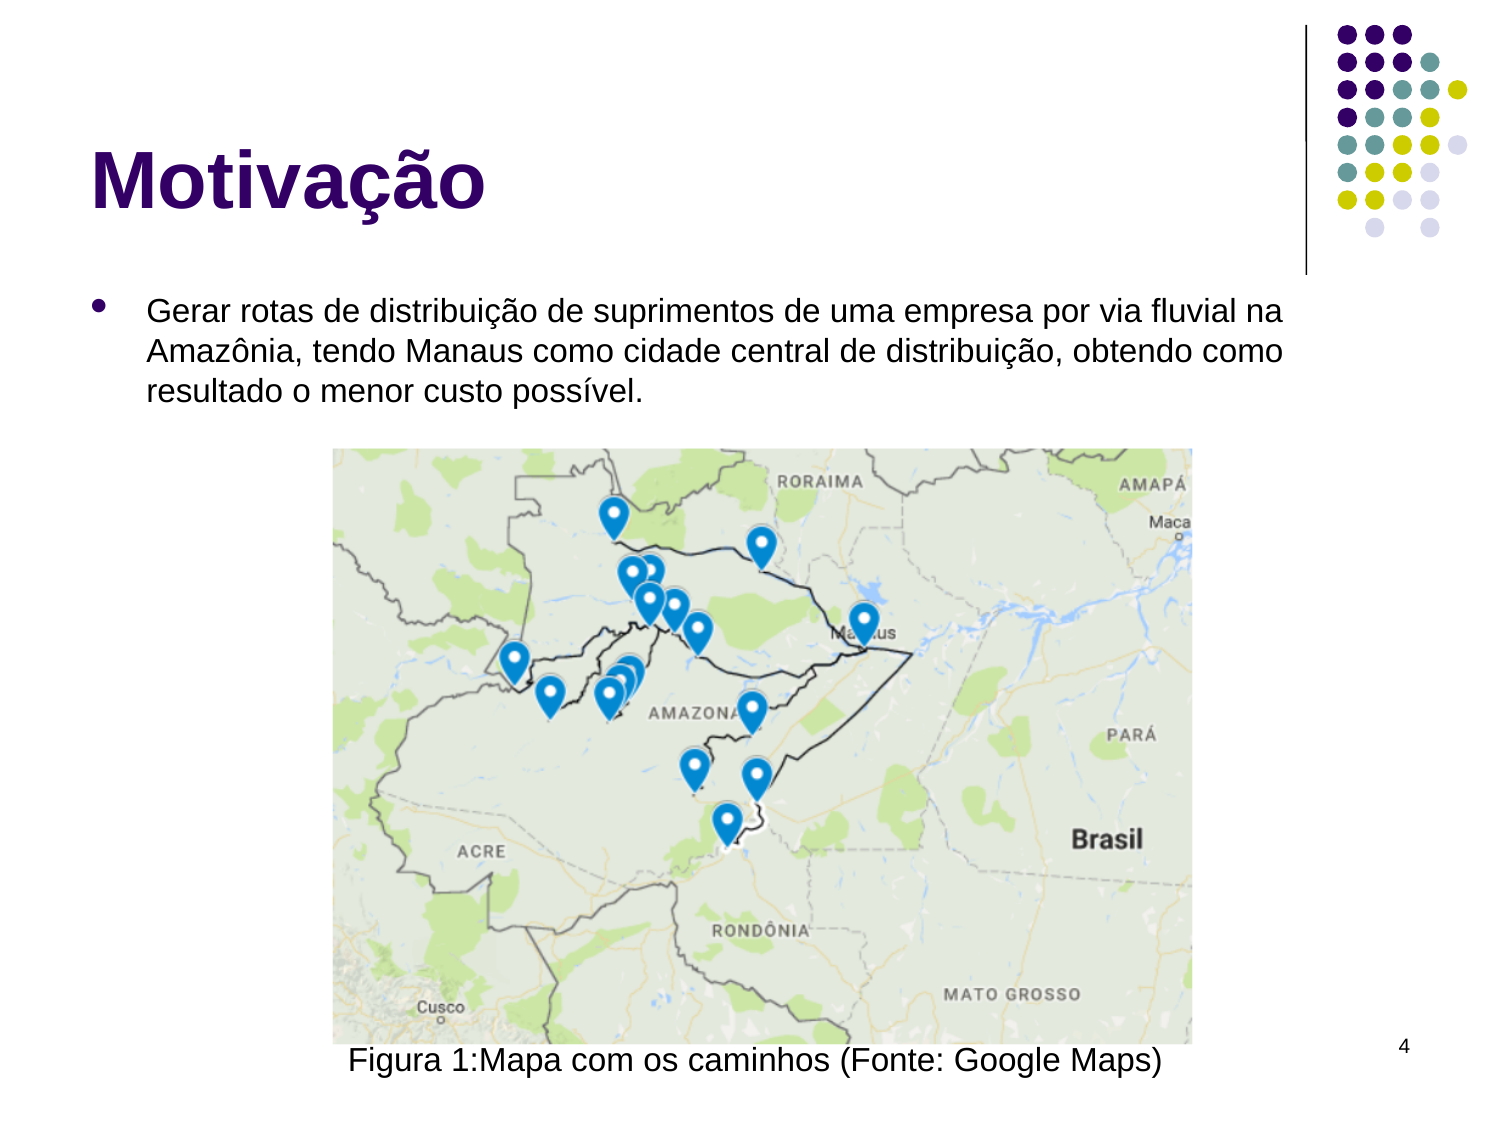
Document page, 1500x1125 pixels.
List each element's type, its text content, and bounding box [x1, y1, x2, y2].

title Motivação [75, 20, 1313, 233]
slide_number <número> [1074, 1025, 1425, 1100]
text_box Figura 1:Mapa com os caminhos (Fonte: Google Maps) [333, 1031, 1179, 1086]
picture [328, 445, 1196, 1048]
list Gerar rotas de distribuição de suprimentos de uma empresa por via fluvial na Amazônia, tendo Manaus como cidade central de distribuição, obtendo como resultado o menor custo possível. [75, 282, 1425, 1006]
